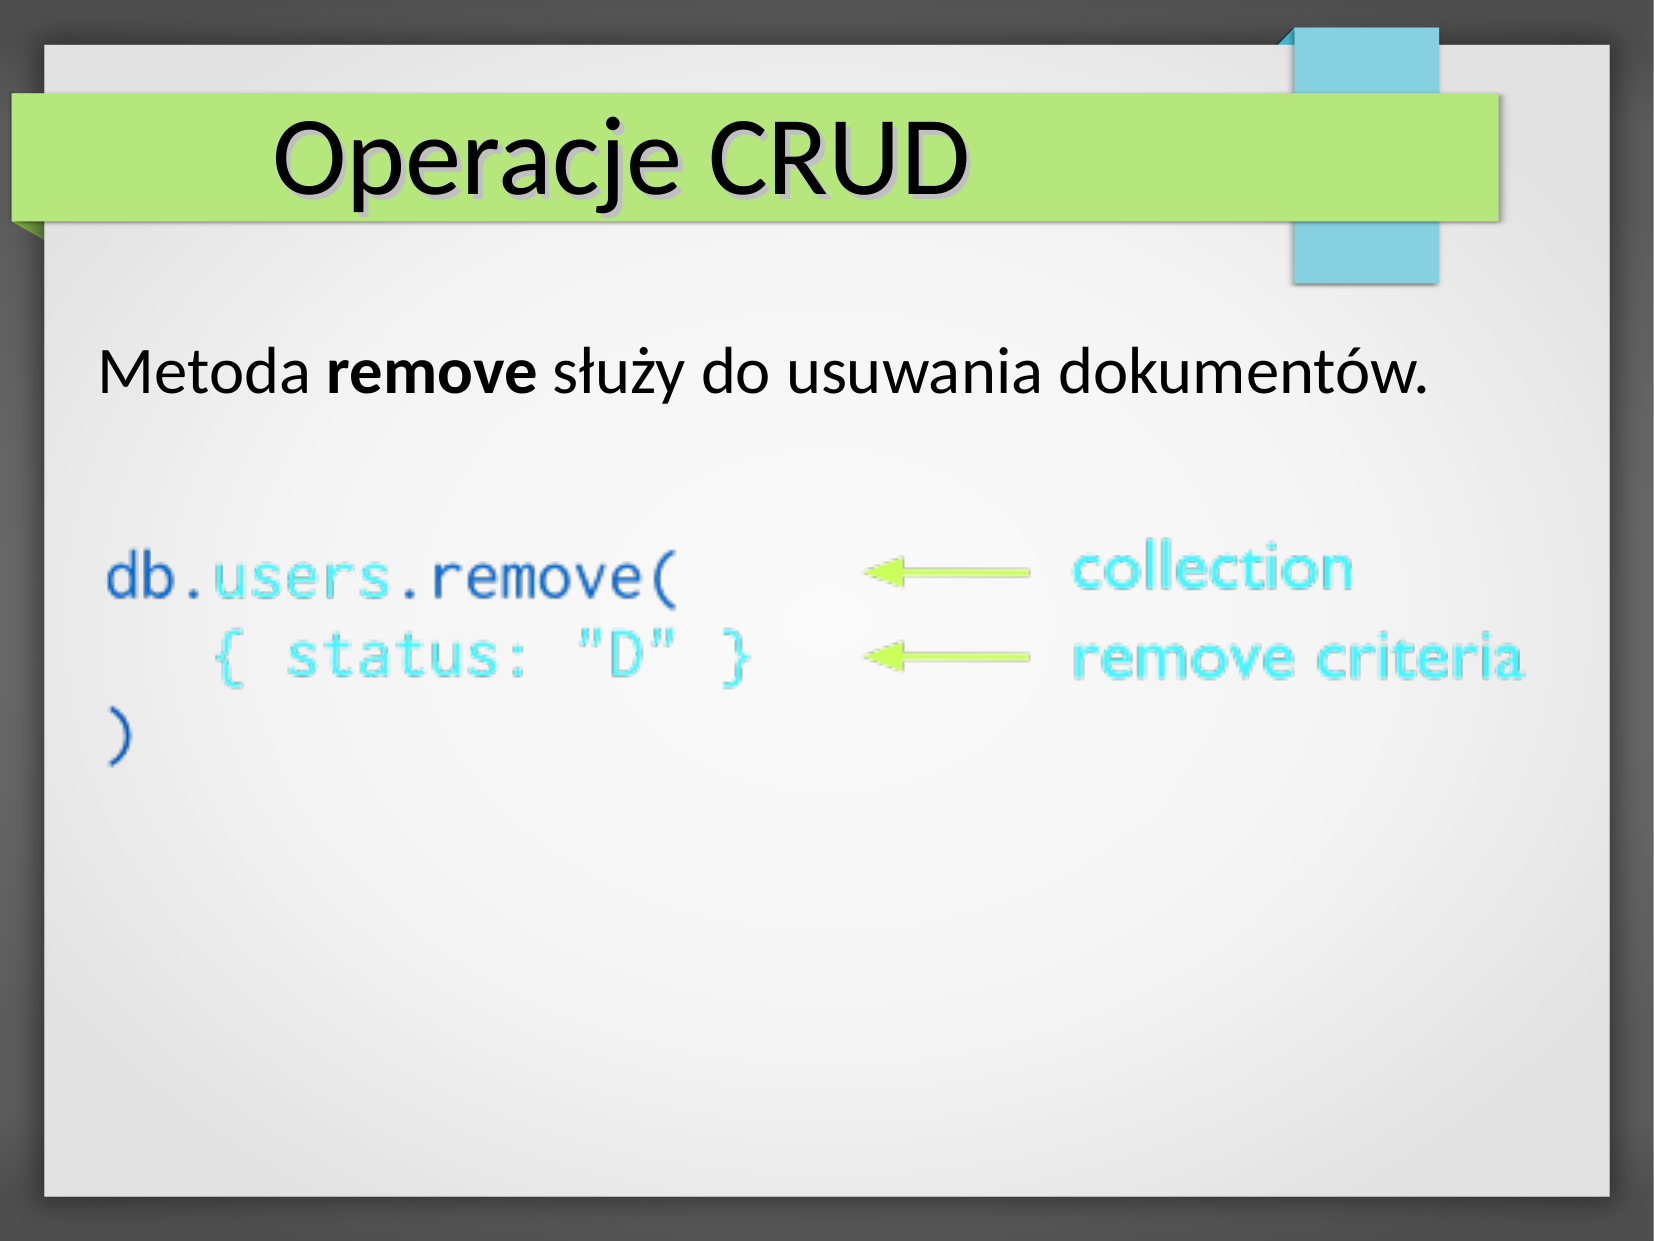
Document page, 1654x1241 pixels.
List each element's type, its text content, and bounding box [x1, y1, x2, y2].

text_box Metoda remove służy do usuwania dokumentów. [82, 319, 1583, 495]
text_box Operacje CRUD [257, 75, 986, 225]
picture [0, 0, 1654, 1241]
